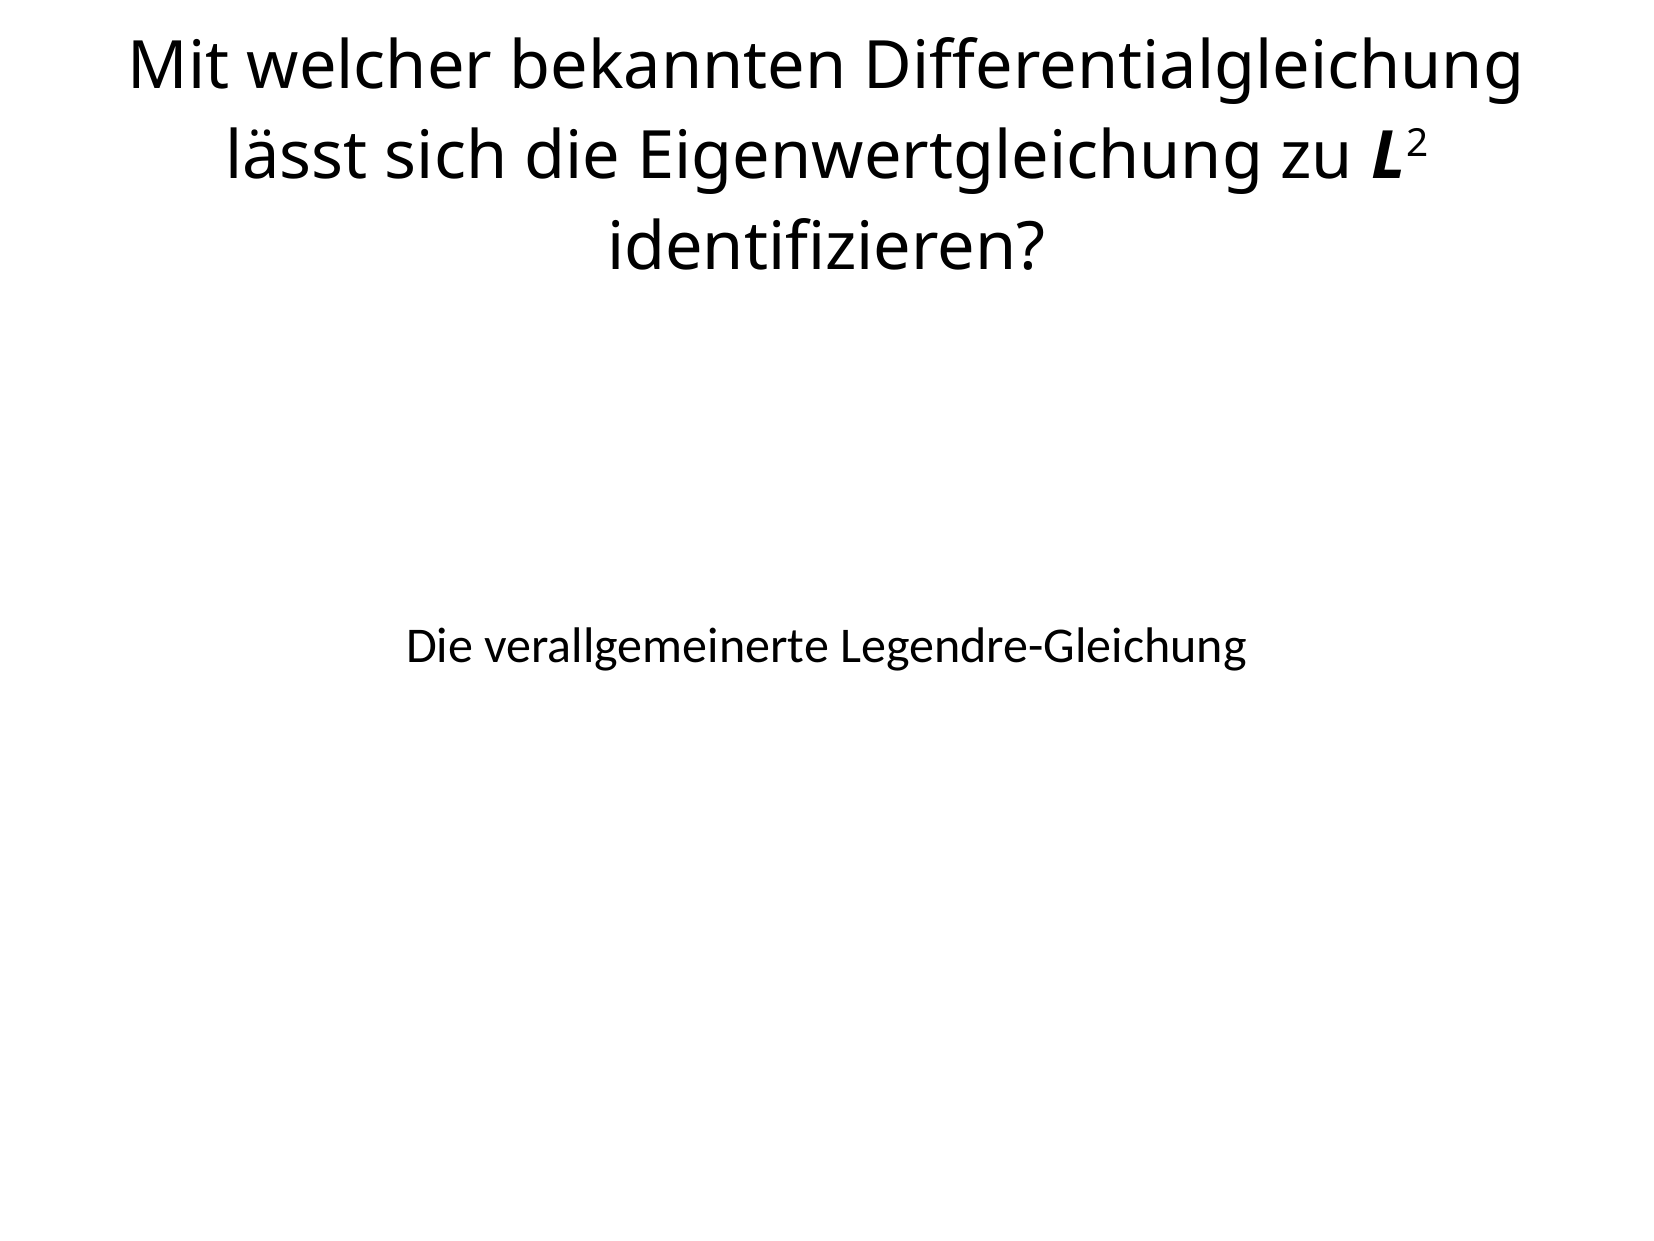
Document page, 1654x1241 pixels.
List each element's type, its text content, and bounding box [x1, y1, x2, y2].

subtitle Die verallgemeinerte Legendre-Gleichung [82, 290, 1571, 1010]
title Mit welcher bekannten Differentialgleichung lässt sich die Eigenwertgleichung zu L2 identifizieren? [82, 49, 1571, 257]
